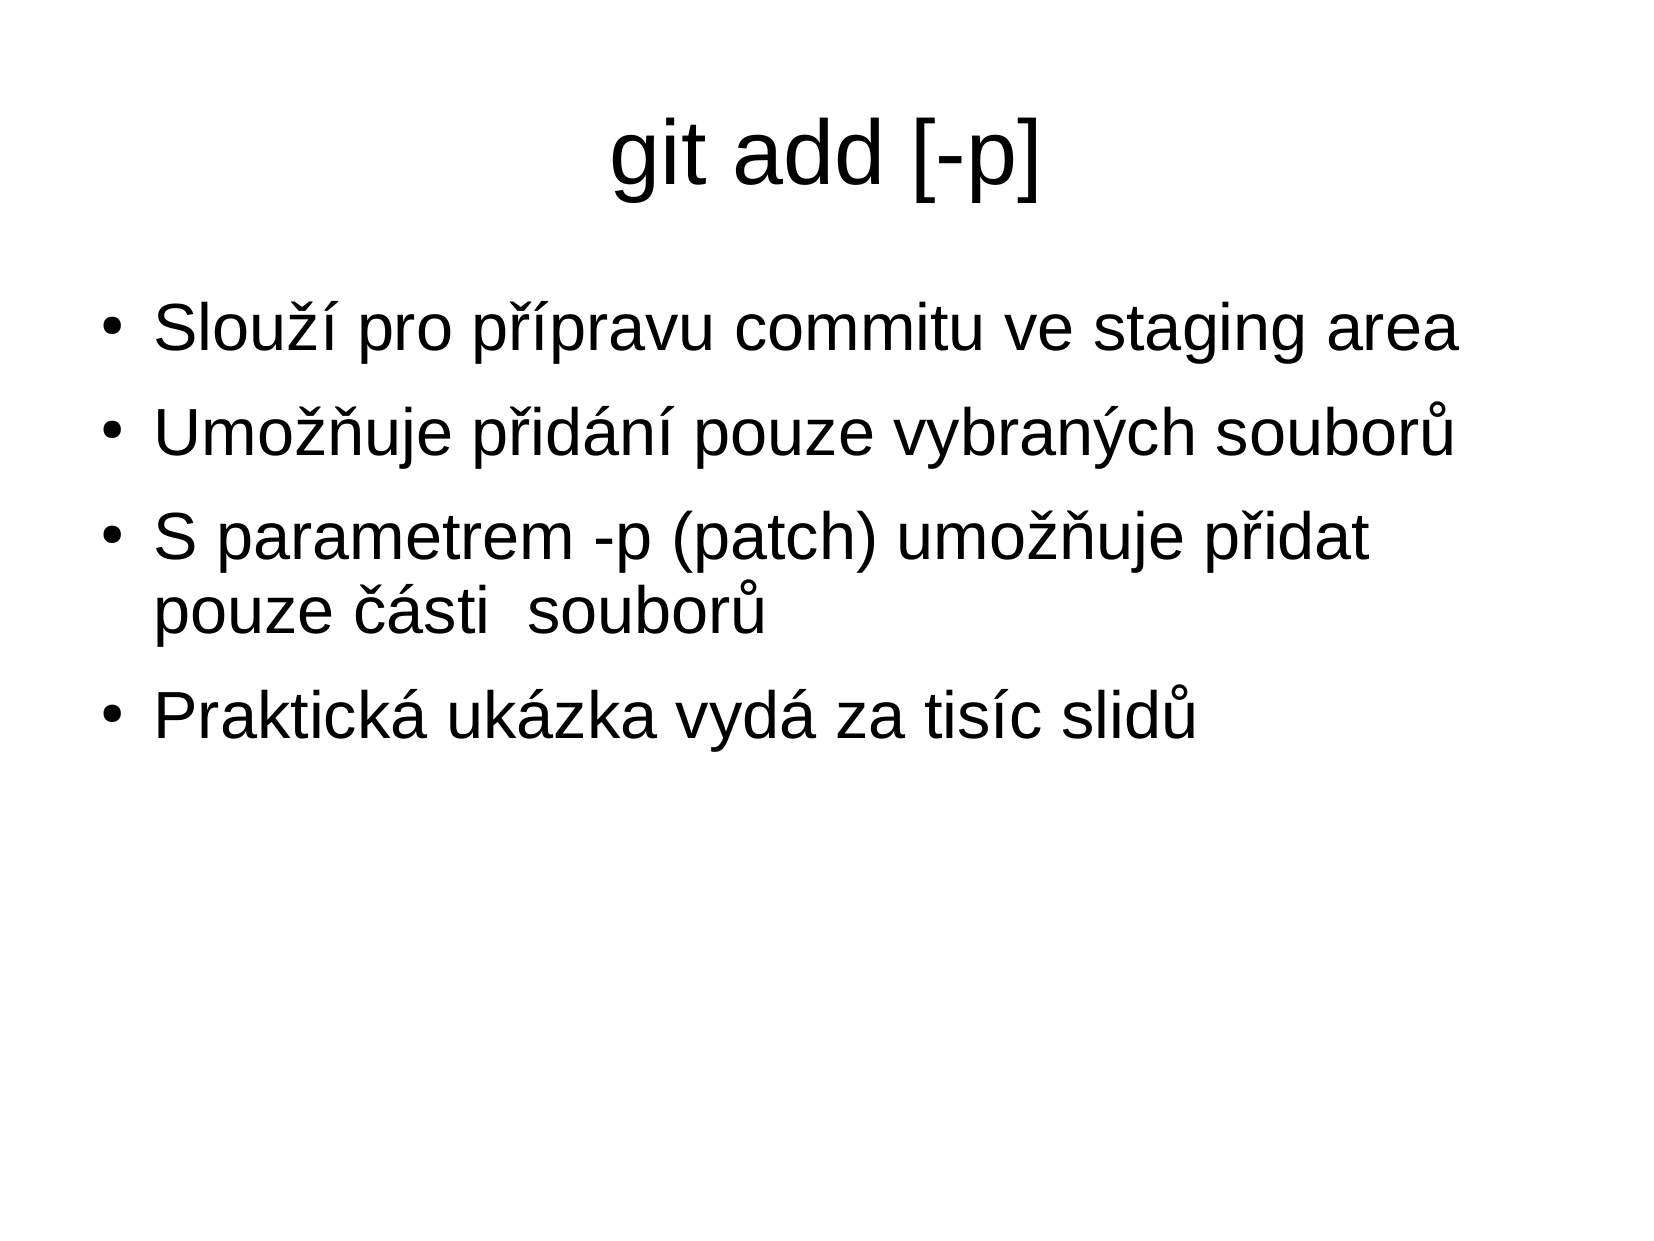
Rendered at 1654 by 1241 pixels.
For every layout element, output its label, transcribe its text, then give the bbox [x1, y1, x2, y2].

list Slouží pro přípravu commitu ve staging area Umožňuje přidání pouze vybraných souborů S parametrem -p (patch) umožňuje přidat pouze části souborů Praktická ukázka vydá za tisíc slidů [82, 290, 1571, 1010]
title git add [-p] [82, 49, 1571, 257]
